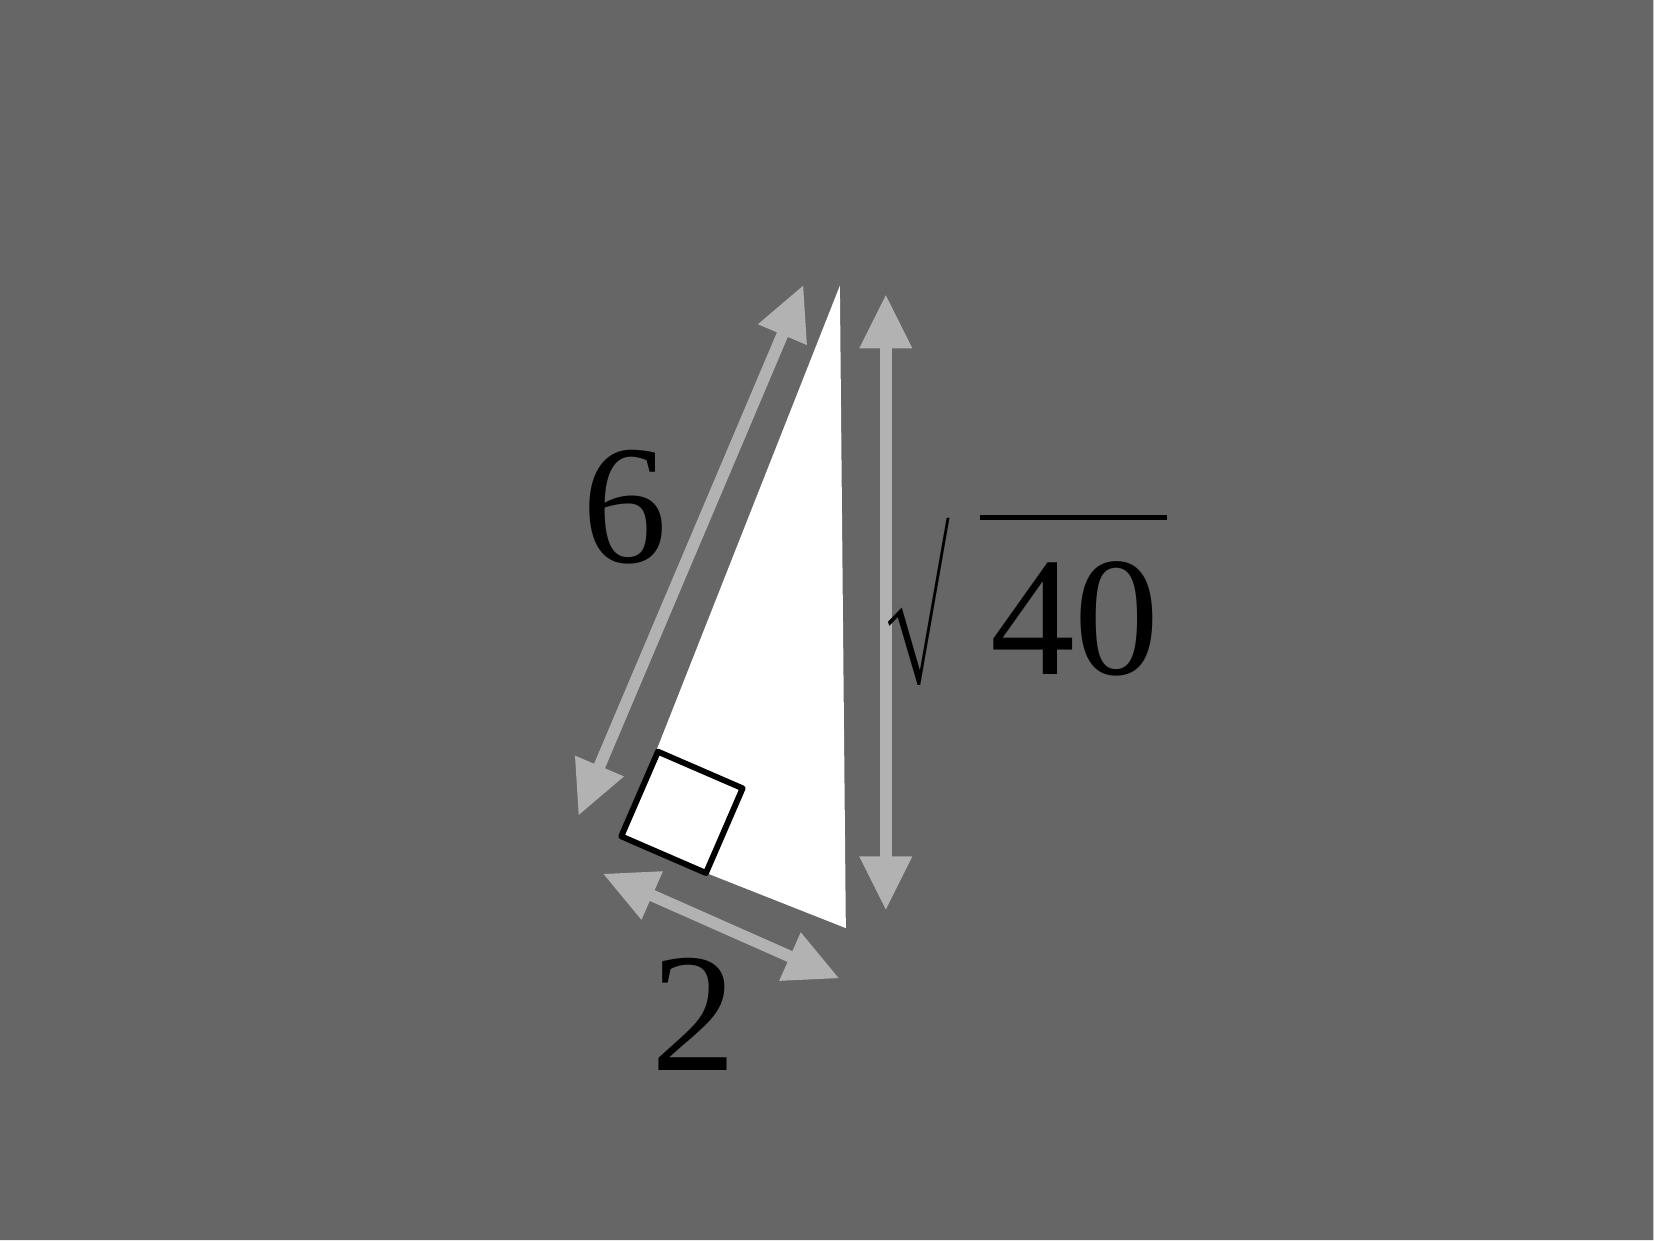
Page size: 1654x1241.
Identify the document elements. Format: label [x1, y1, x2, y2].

text_box [0, 0, 1654, 1241]
chart [539, 413, 711, 603]
chart [841, 504, 1205, 709]
chart [608, 921, 777, 1111]
